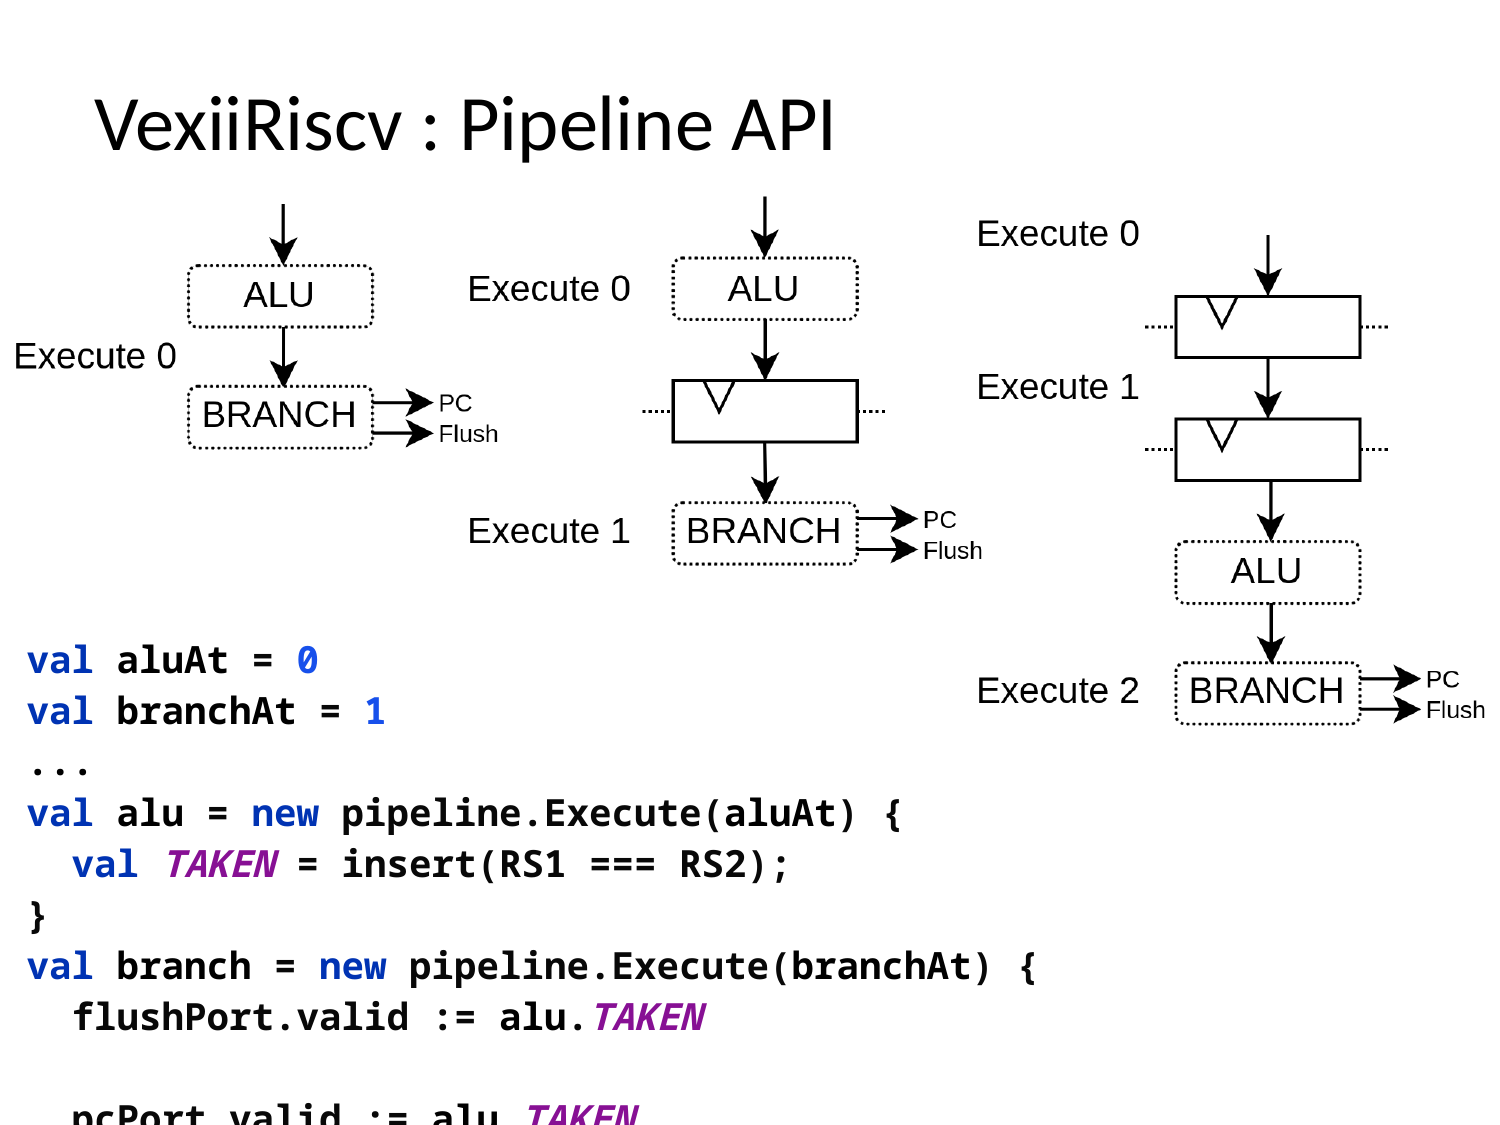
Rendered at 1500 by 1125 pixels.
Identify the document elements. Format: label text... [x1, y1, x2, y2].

text_box val aluAt = 0 val branchAt = 1 ... val alu = new pipeline.Execute(aluAt) { val TAKEN = insert(RS1 === RS2); } val branch = new pipeline.Execute(branchAt) { flushPort.valid := alu.TAKEN pcPort.valid := alu.TAKEN pcPort.pc := .. } [11, 771, 1500, 1125]
title VexiiRiscv : Pipeline API [94, 42, 1500, 141]
picture [0, 141, 1500, 771]
